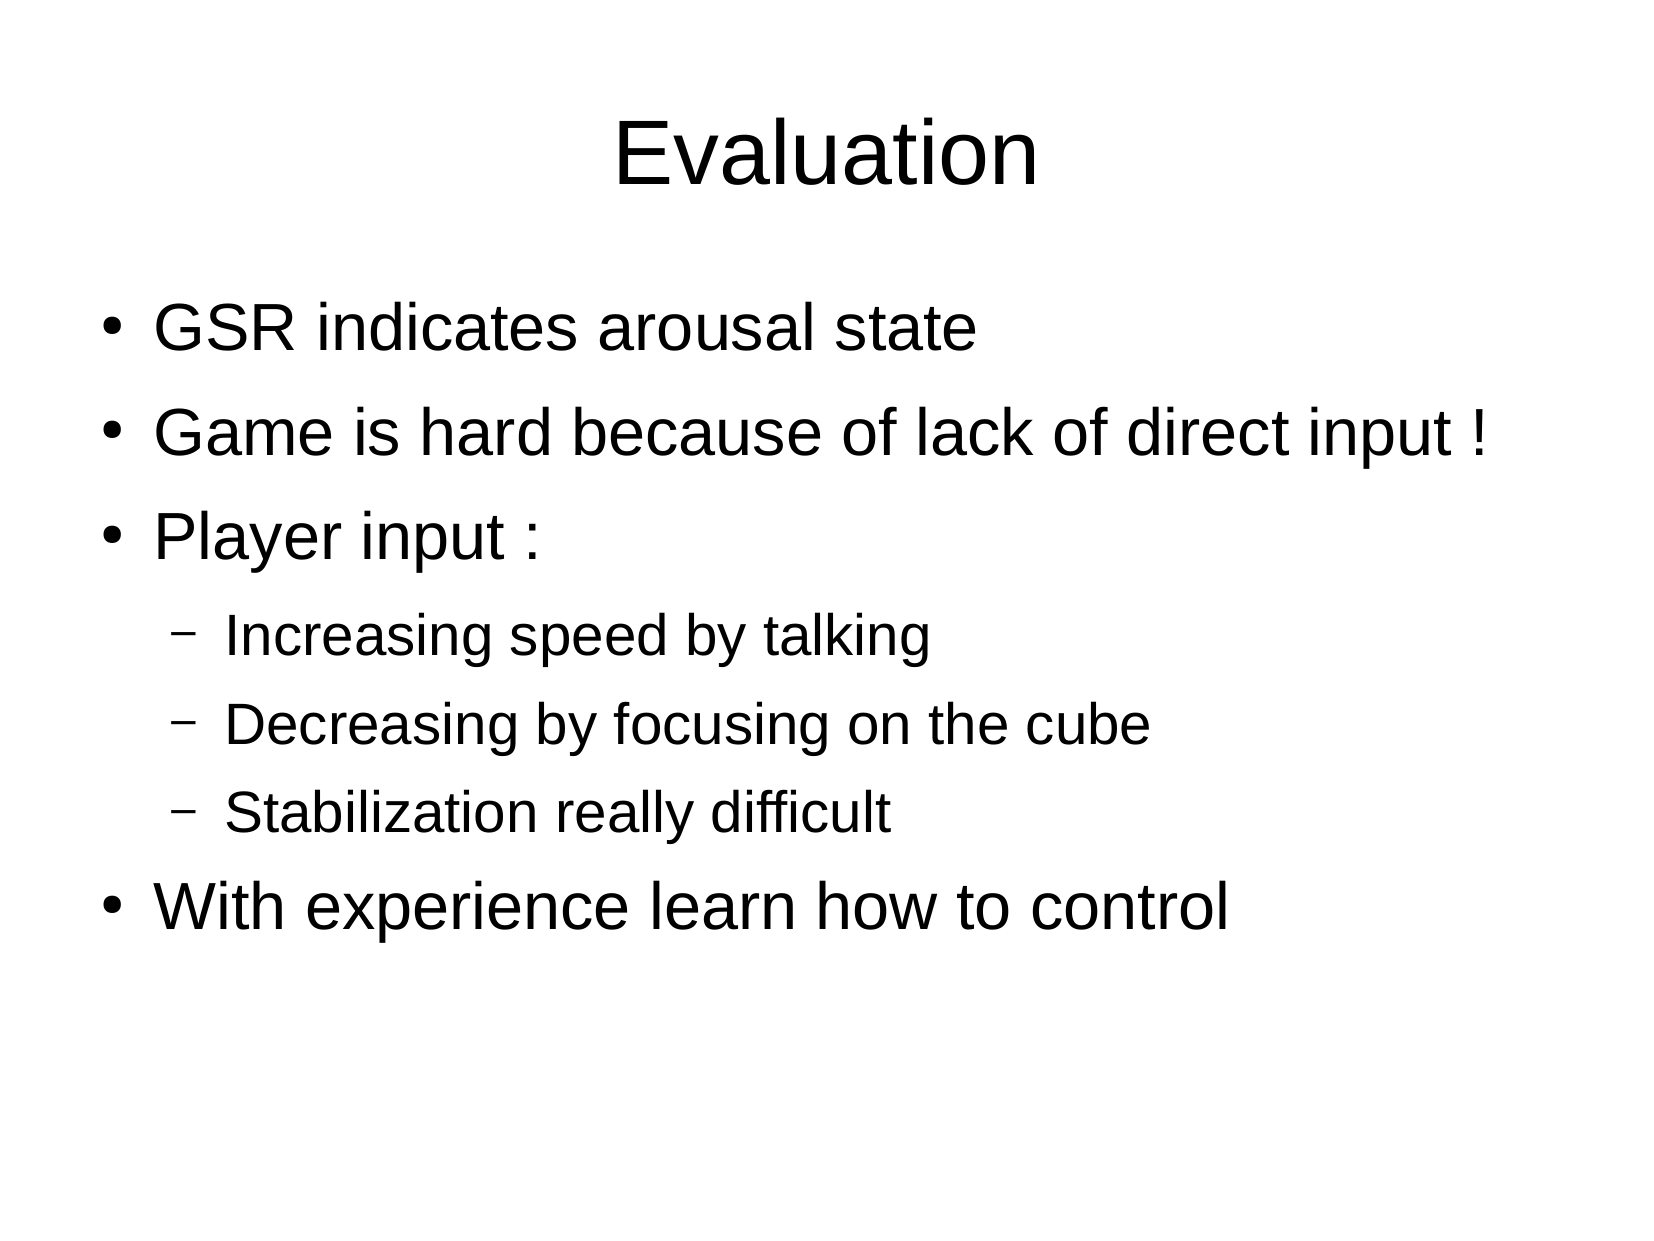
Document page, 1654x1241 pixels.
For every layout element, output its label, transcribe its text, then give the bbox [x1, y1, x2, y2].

title Evaluation [82, 49, 1571, 257]
list GSR indicates arousal state Game is hard because of lack of direct input ! Player input : Increasing speed by talking Decreasing by focusing on the cube Stabilization really difficult With experience learn how to control [82, 290, 1571, 1109]
